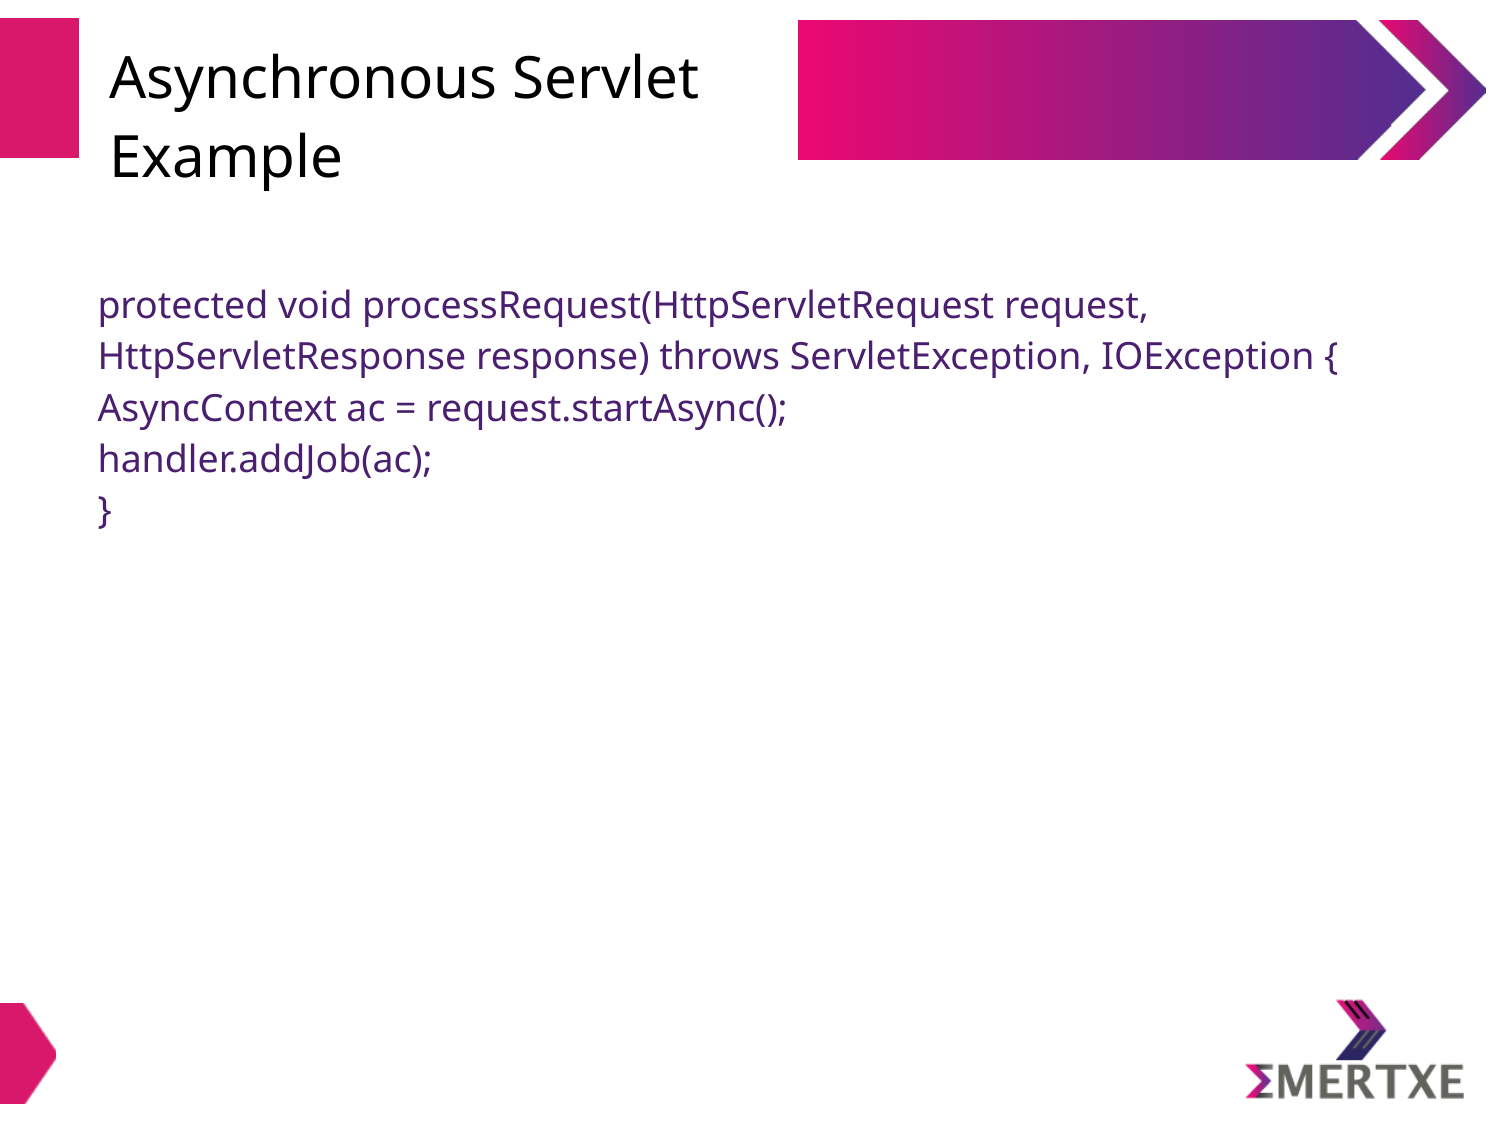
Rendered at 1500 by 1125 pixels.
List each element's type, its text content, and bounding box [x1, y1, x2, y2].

text_box Asynchronous Servlet Example [94, 28, 733, 180]
text_box protected void processRequest(HttpServletRequest request, HttpServletResponse response) throws ServletException, IOException { AsyncContext ac = request.startAsync(); handler.addJob(ac); } [82, 271, 1418, 551]
picture [798, 20, 1486, 160]
picture [1245, 996, 1465, 1099]
